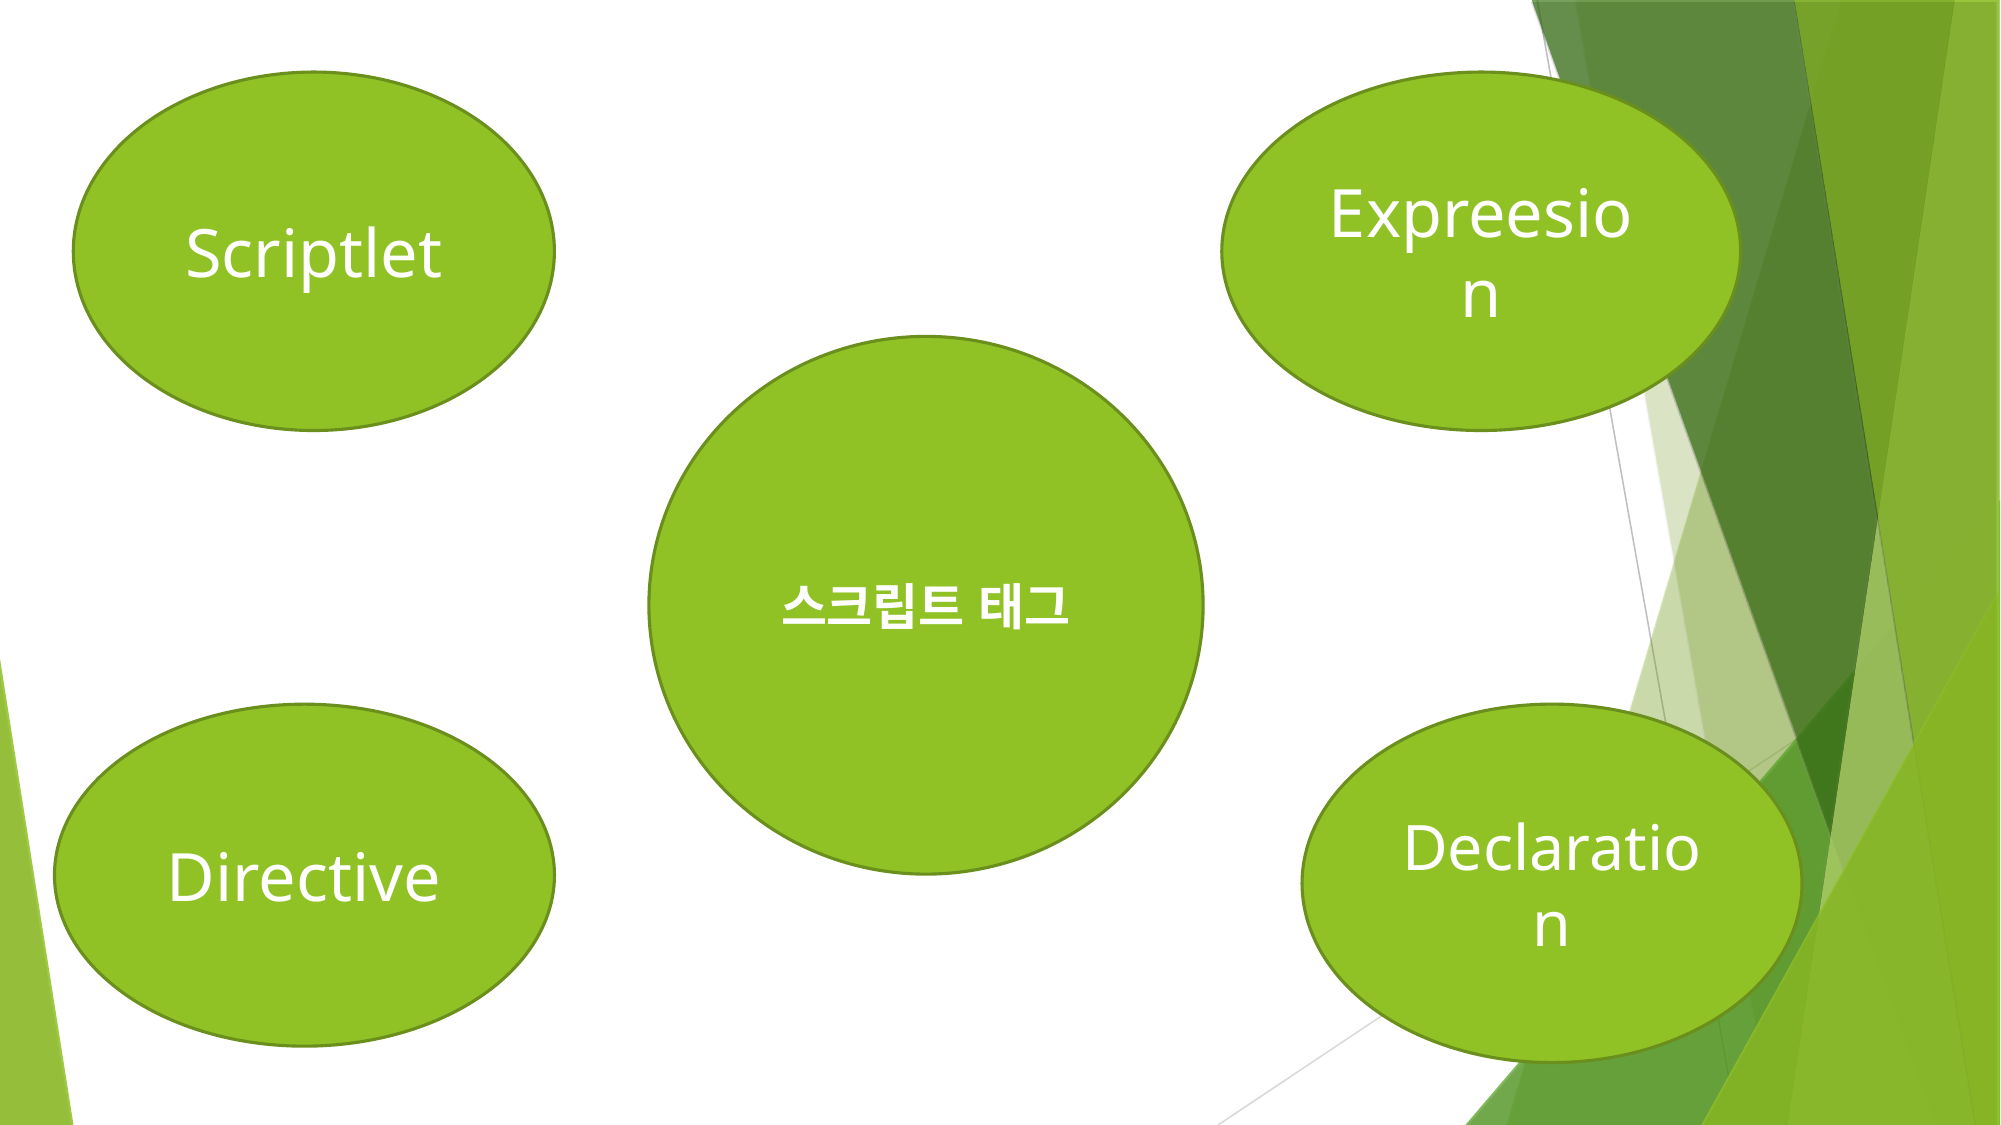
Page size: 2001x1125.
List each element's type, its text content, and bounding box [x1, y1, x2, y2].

text_box Directive [54, 704, 555, 1047]
text_box Declaration [1302, 704, 1803, 1063]
text_box Scriptlet [73, 72, 555, 431]
text_box Expreesion [1221, 72, 1741, 431]
text_box 스크립트 태그 [648, 336, 1204, 875]
